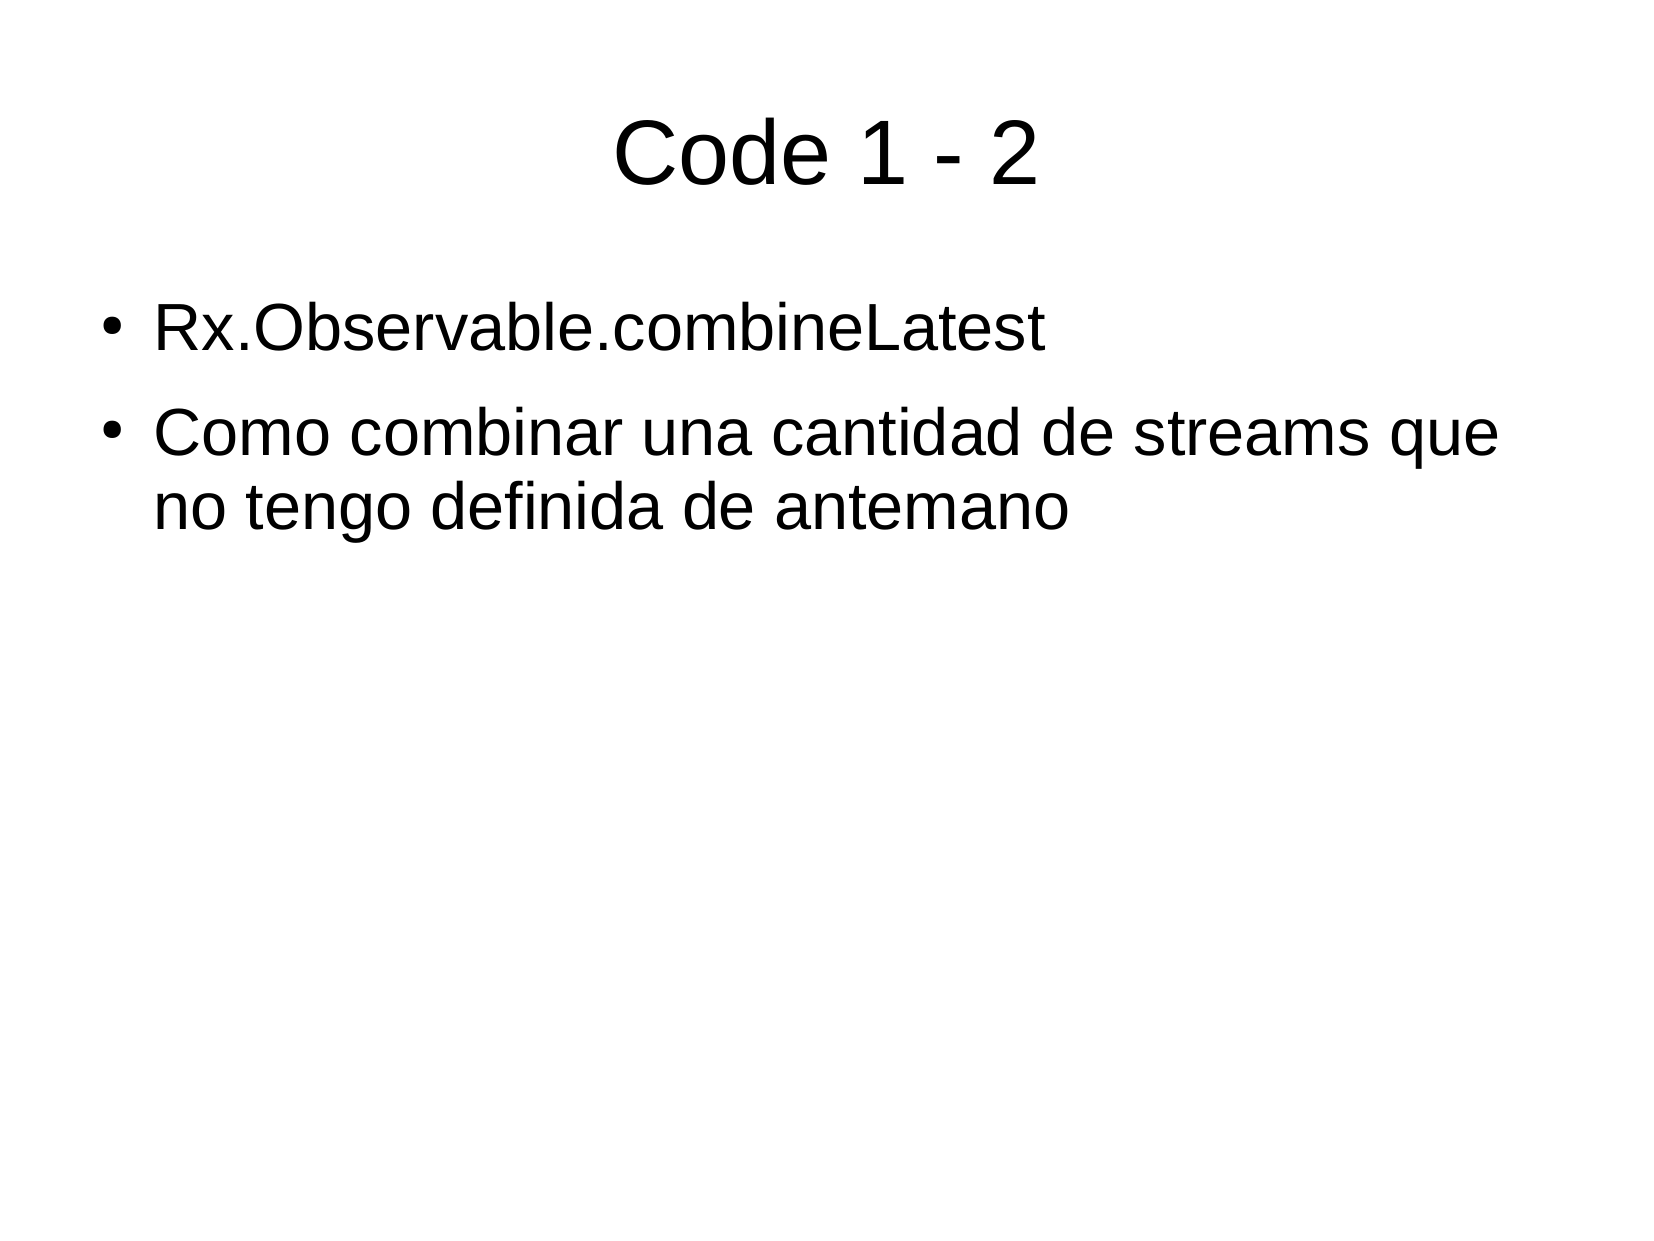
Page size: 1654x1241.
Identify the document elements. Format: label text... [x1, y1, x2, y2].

title Code 1 - 2 [82, 49, 1571, 257]
list Rx.Observable.combineLatest Como combinar una cantidad de streams que no tengo definida de antemano [82, 290, 1571, 1010]
